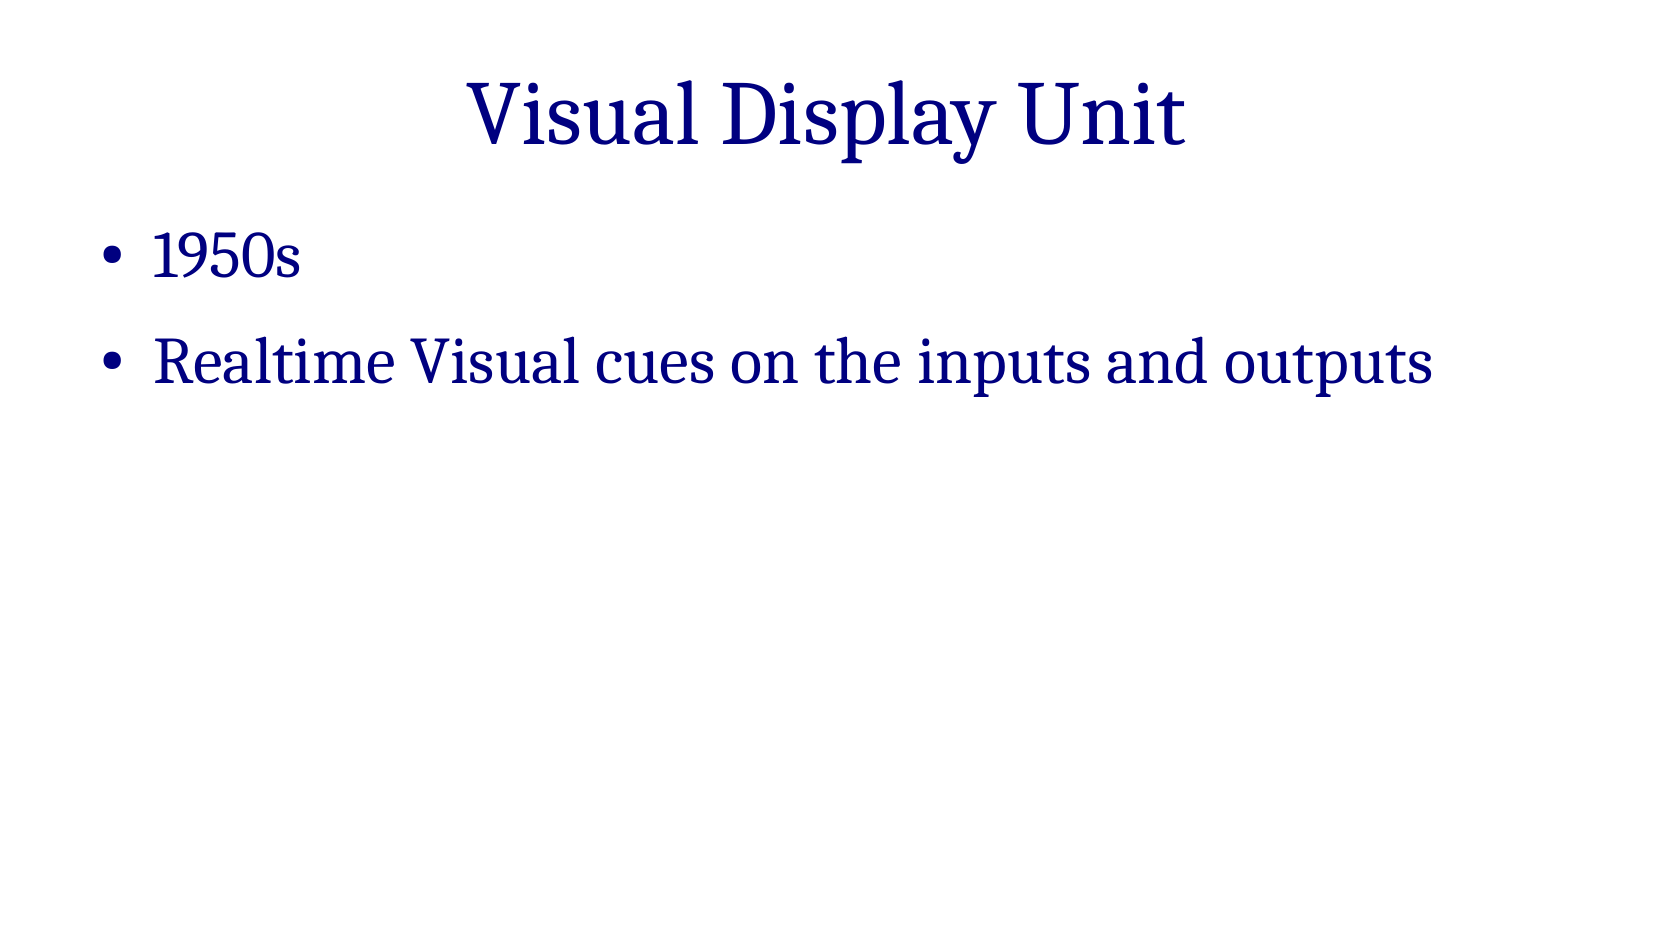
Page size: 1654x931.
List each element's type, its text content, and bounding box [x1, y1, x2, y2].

title Visual Display Unit [82, 37, 1571, 193]
list 1950s Realtime Visual cues on the inputs and outputs [82, 217, 1571, 758]
